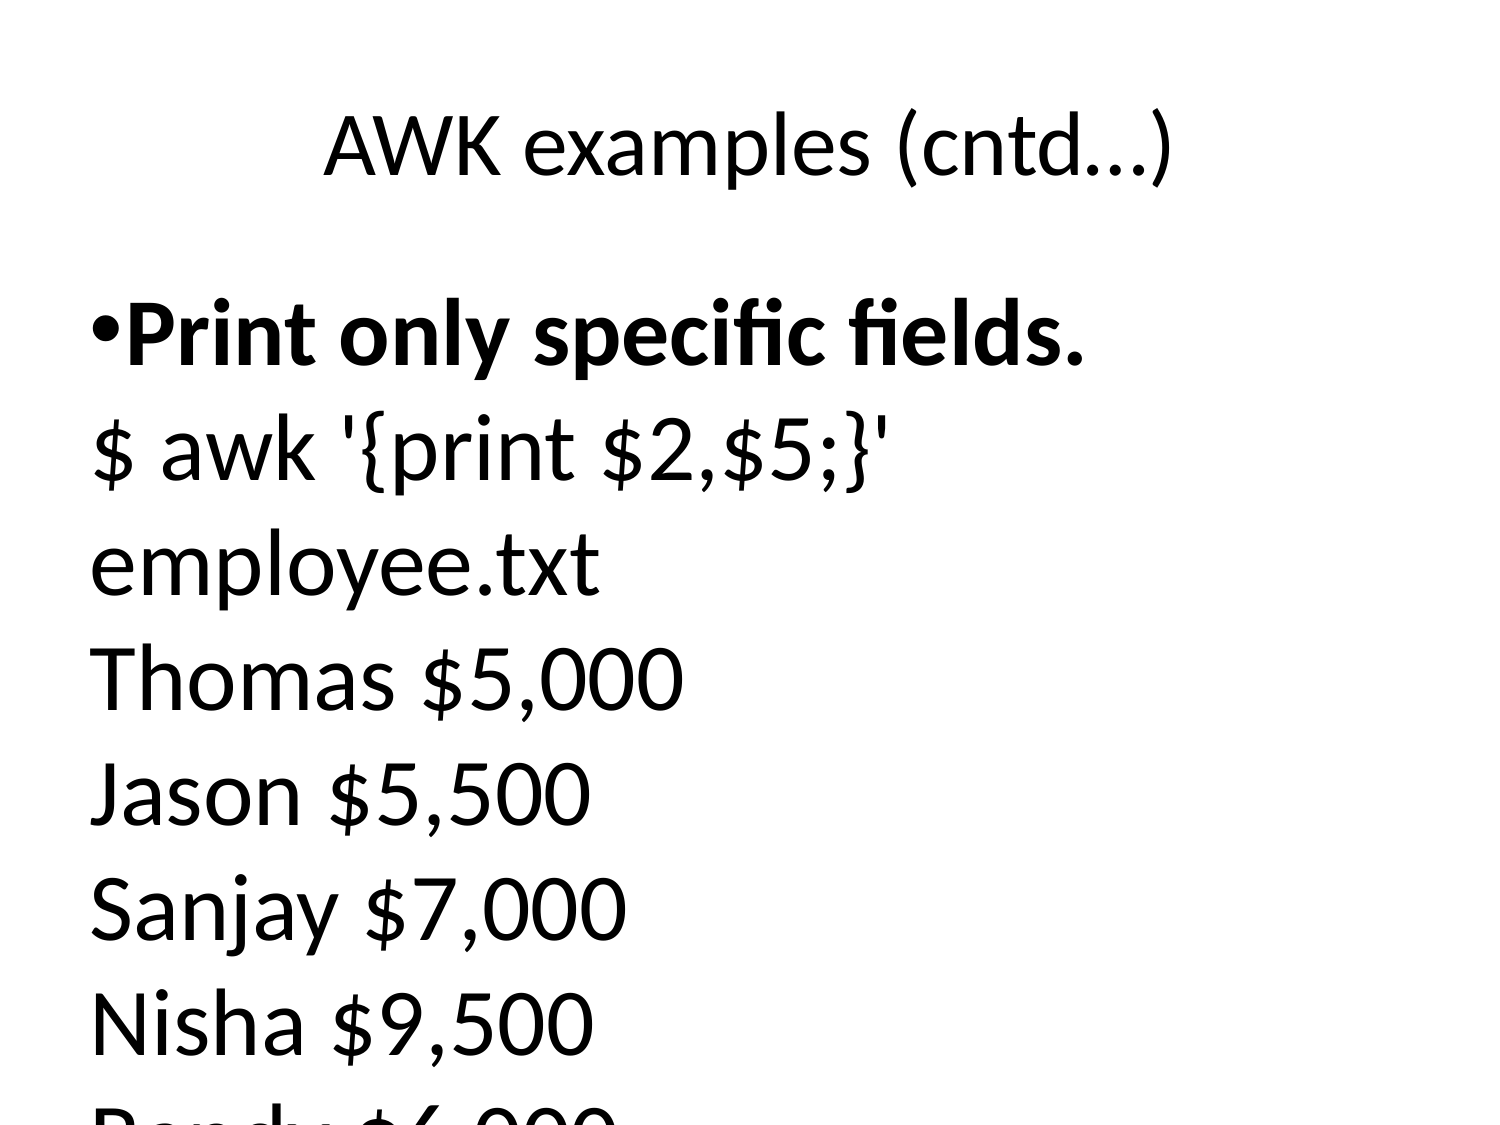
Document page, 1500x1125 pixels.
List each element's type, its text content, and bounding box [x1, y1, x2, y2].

text_box Print only specific fields. $ awk '{print $2,$5;}' employee.txt Thomas $5,000 Jason $5,500 Sanjay $7,000 Nisha $9,500 Randy $6,000 >>>> $0?? [75, 262, 1425, 1050]
text_box AWK examples (cntd…) [75, 45, 1425, 233]
